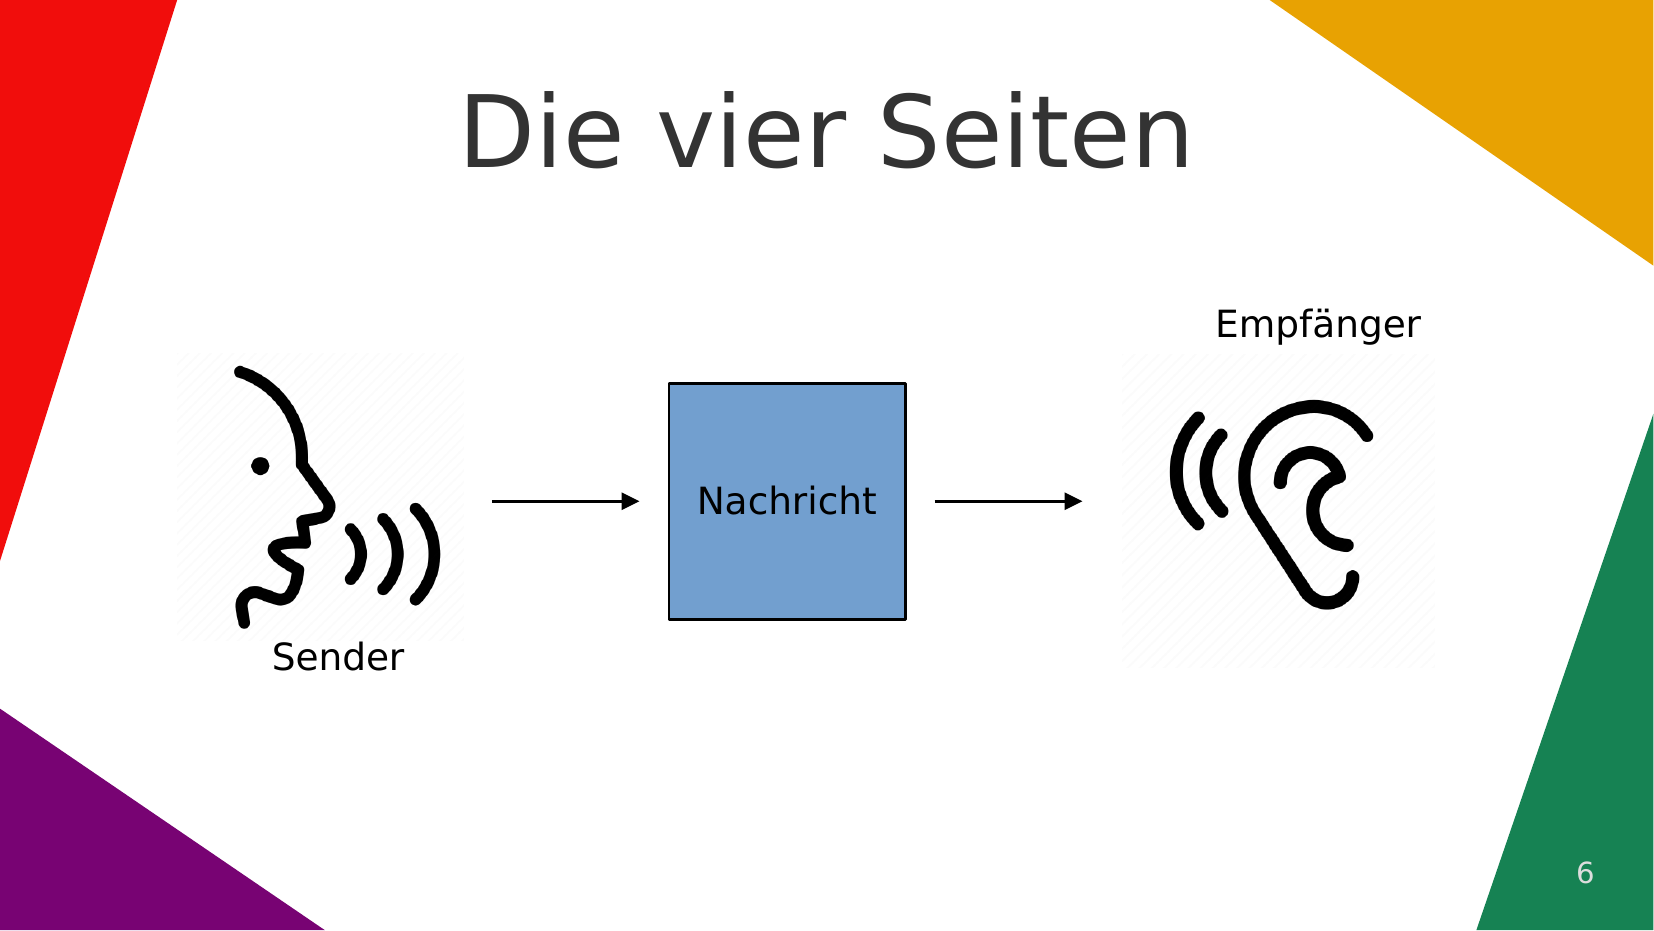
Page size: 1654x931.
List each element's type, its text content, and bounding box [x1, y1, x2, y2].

title Die vier Seiten [118, 59, 1536, 207]
text_box Empfänger [1200, 295, 1437, 354]
picture [177, 353, 464, 641]
picture [1122, 354, 1435, 668]
text_box Sender [257, 628, 420, 687]
text_box Nachricht [668, 383, 906, 620]
